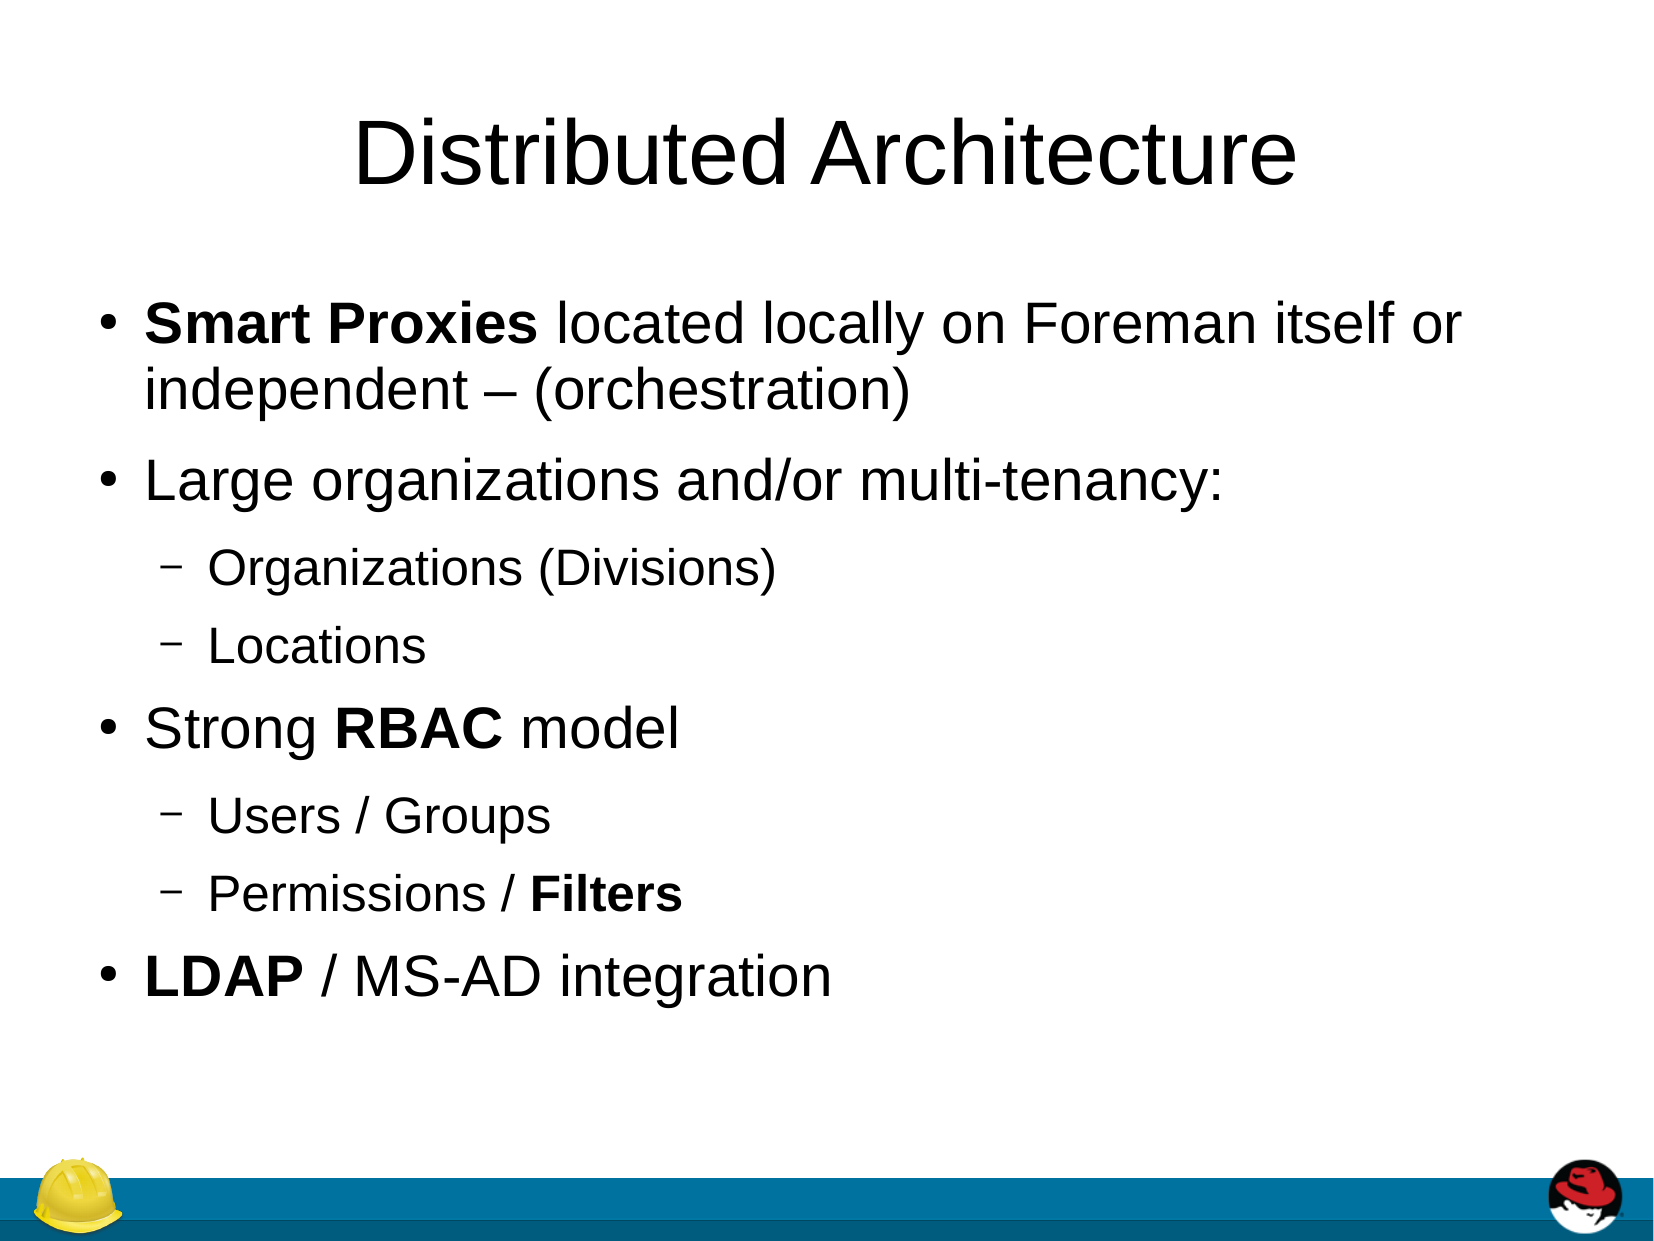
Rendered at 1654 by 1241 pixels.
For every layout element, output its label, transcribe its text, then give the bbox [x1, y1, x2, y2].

picture [23, 1145, 130, 1235]
picture [1547, 1157, 1630, 1233]
title Distributed Architecture [82, 49, 1571, 257]
list Smart Proxies located locally on Foreman itself or independent – (orchestration) Large organizations and/or multi-tenancy: Organizations (Divisions) Locations Strong RBAC model Users / Groups Permissions / Filters LDAP / MS-AD integration [82, 290, 1571, 1010]
